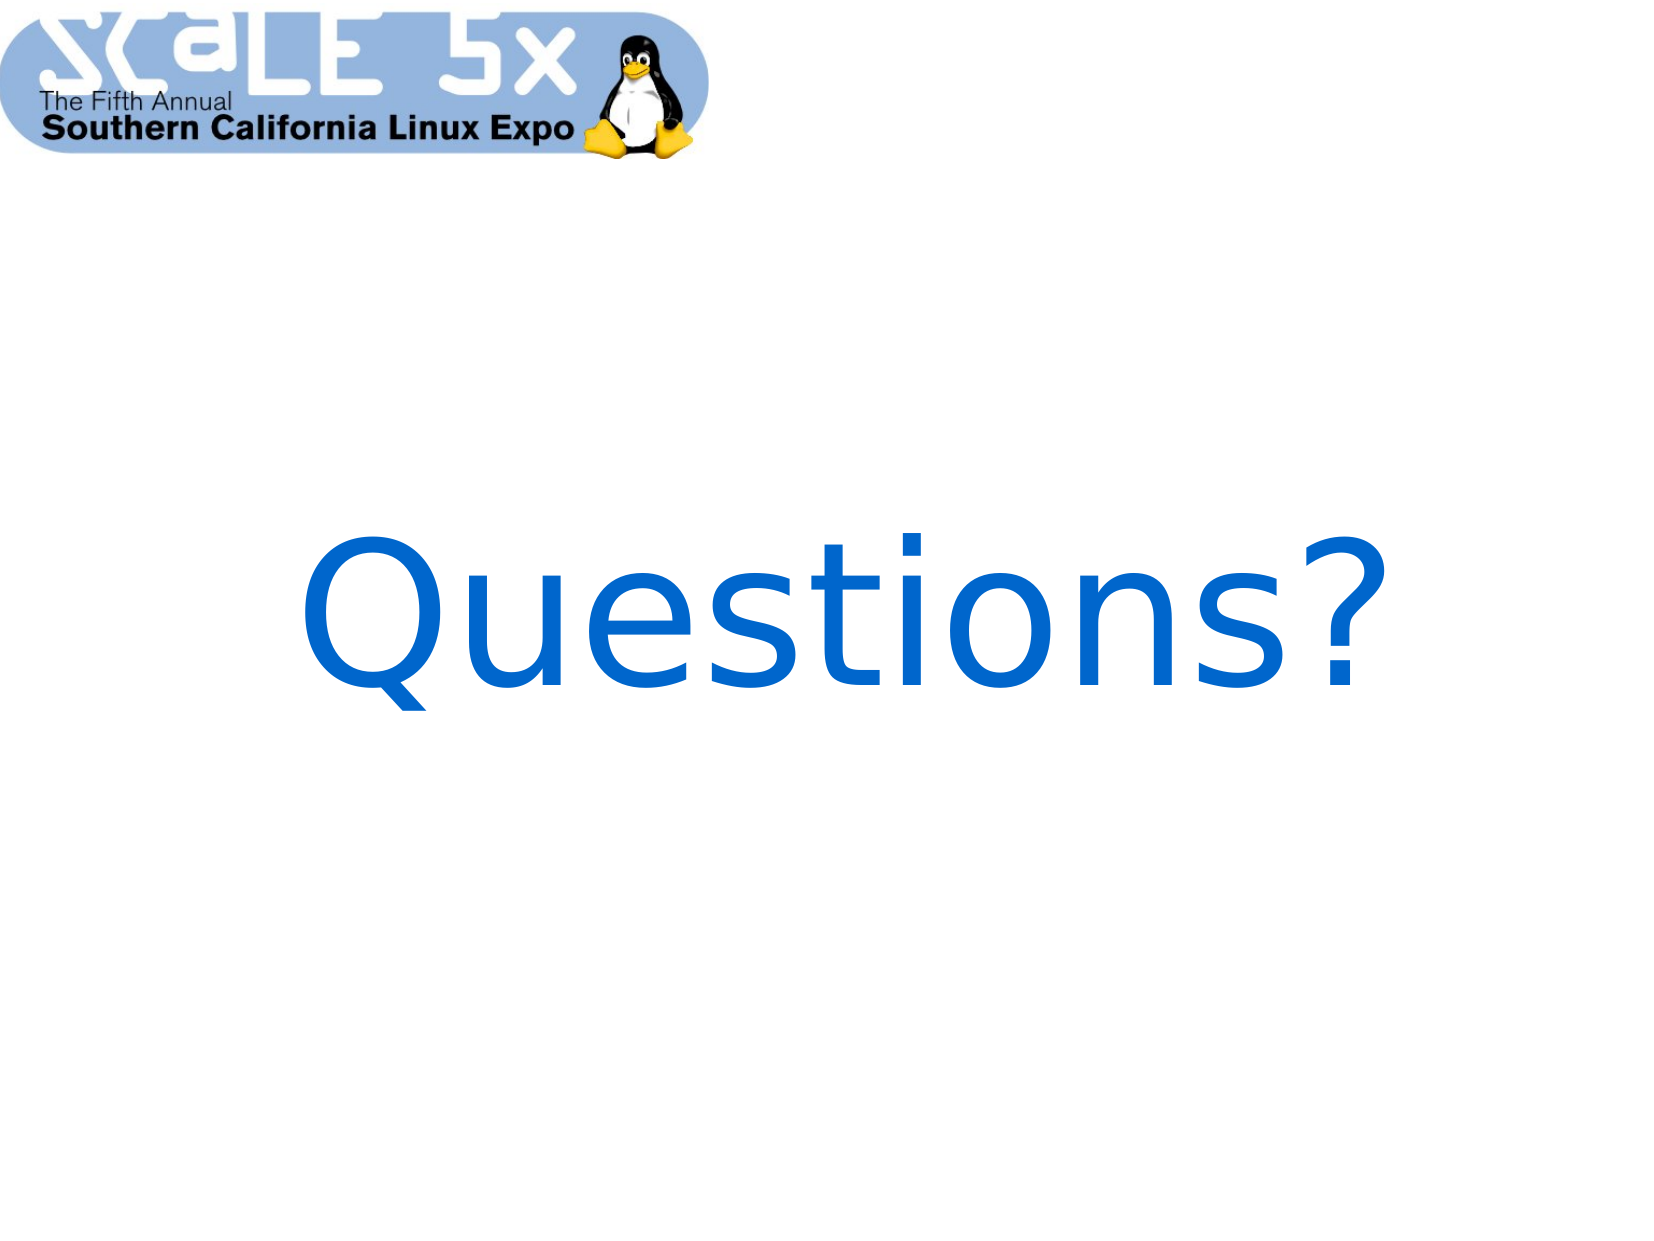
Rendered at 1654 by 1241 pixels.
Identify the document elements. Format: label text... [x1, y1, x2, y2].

picture [0, 3, 709, 159]
text_box Questions? [107, 500, 1588, 734]
